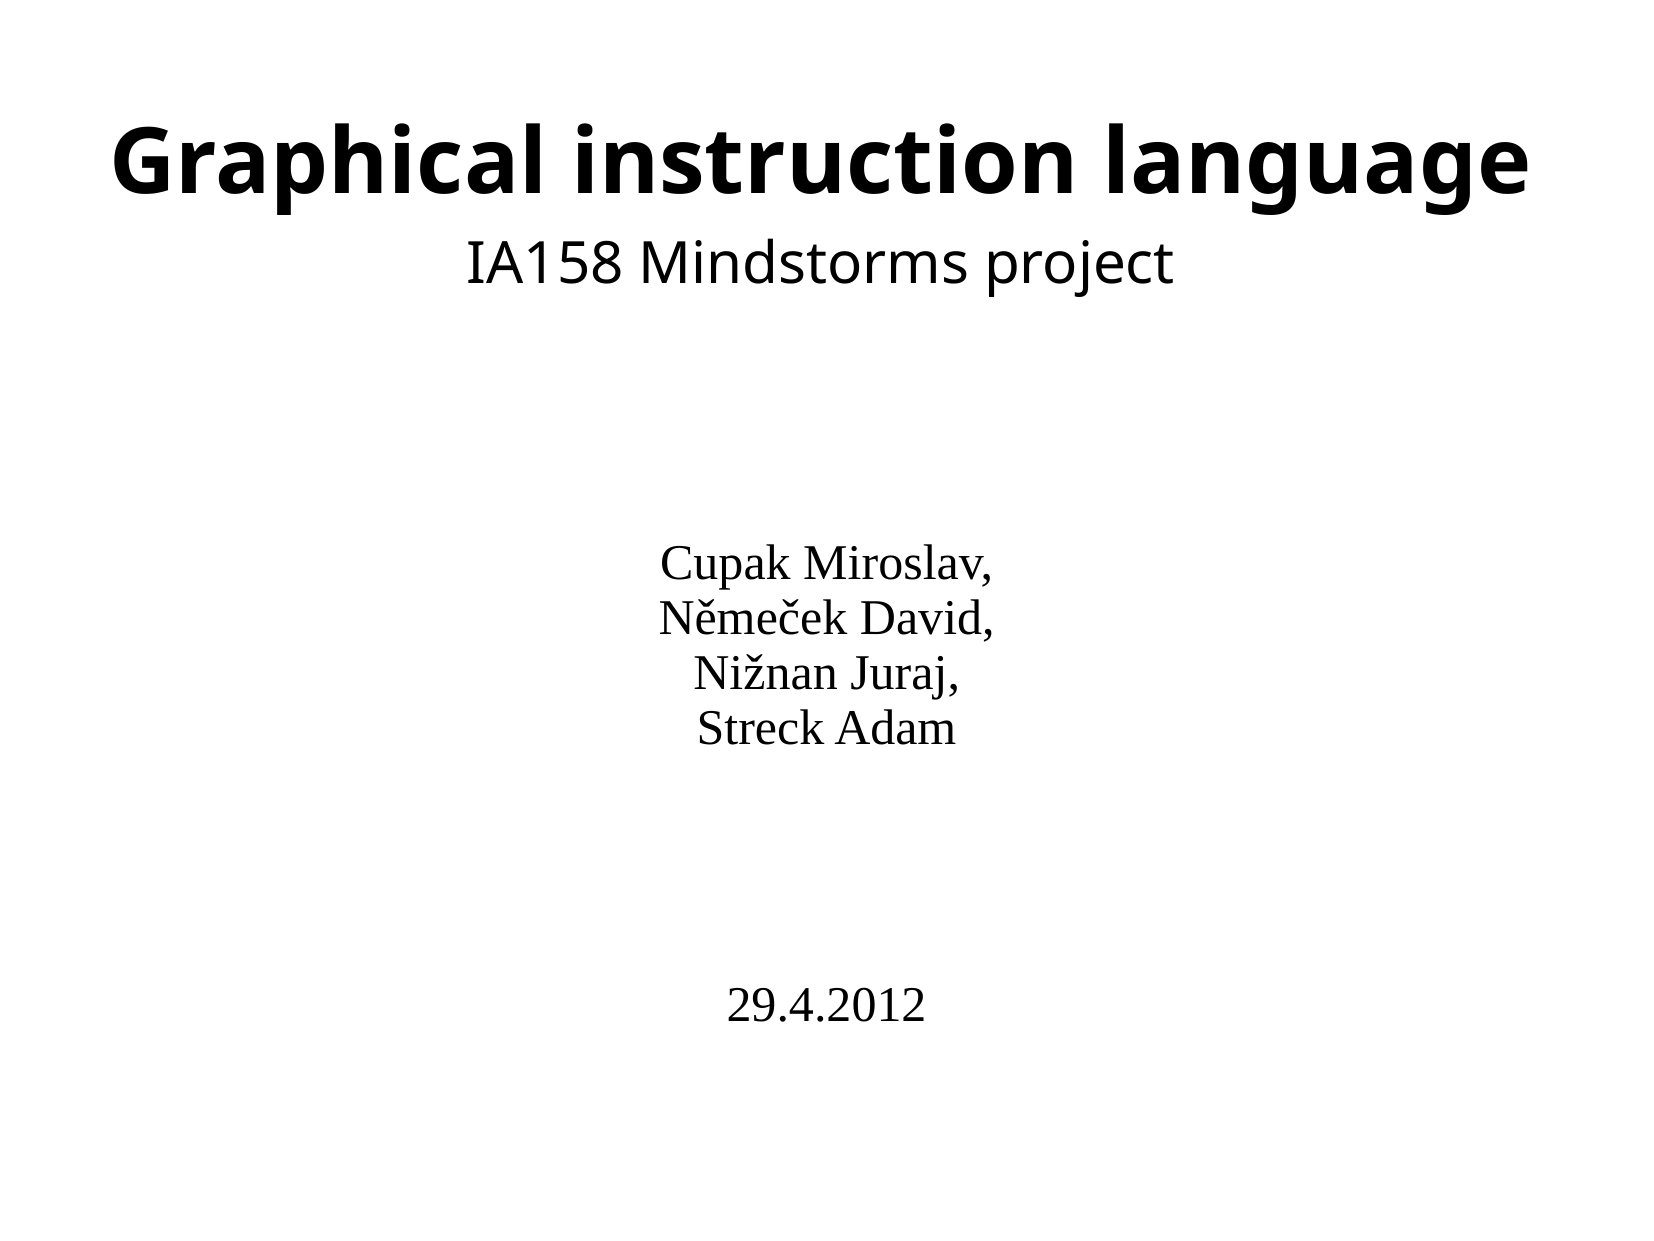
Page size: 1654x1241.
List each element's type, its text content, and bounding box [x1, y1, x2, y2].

subtitle Cupak Miroslav, Němeček David, Nižnan Juraj, Streck Adam 29.4.2012 [82, 290, 1571, 1109]
title Graphical instruction language IA158 Mindstorms project [76, 71, 1565, 325]
